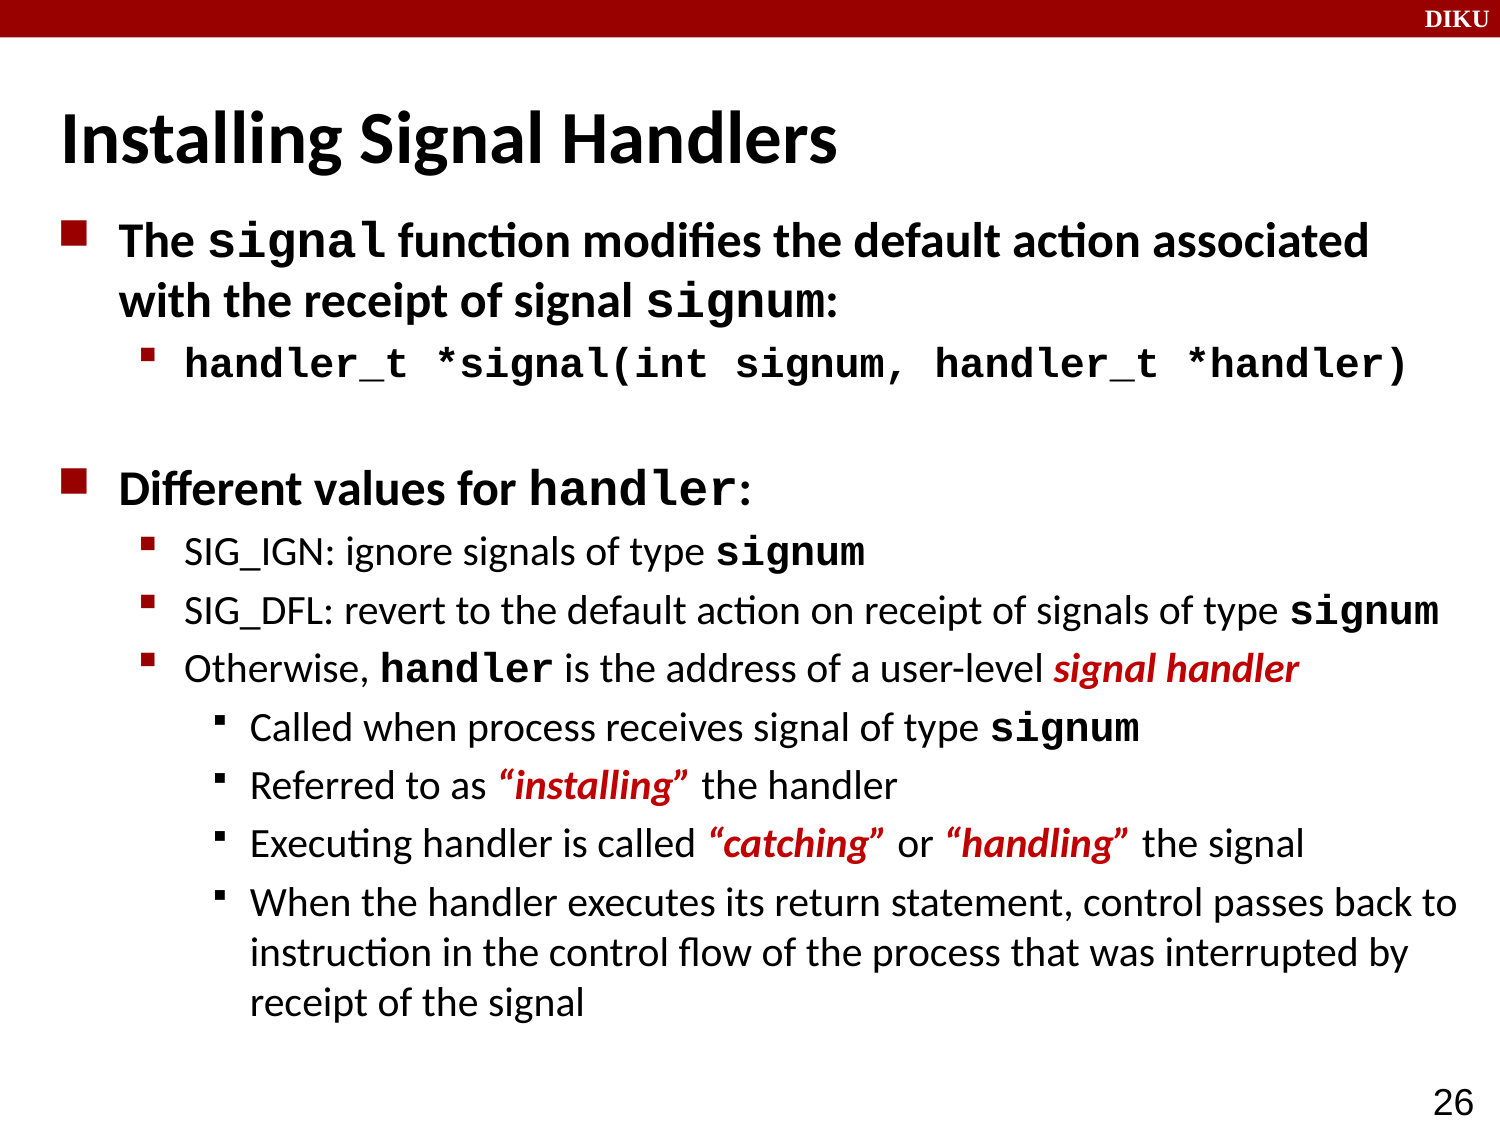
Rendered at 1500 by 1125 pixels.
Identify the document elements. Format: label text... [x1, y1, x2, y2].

text_box Installing Signal Handlers [45, 71, 1292, 197]
text_box The signal function modifies the default action associated with the receipt of signal signum: handler_t *signal(int signum, handler_t *handler) Different values for handler: SIG_IGN: ignore signals of type signum SIG_DFL: revert to the default action on receipt of signals of type signum Otherwise, handler is the address of a user-level signal handler Called when process receives signal of type signum Referred to as “installing” the handler Executing handler is called “catching” or “handling” the signal When the handler executes its return statement, control passes back to instruction in the control flow of the process that was interrupted by receipt of the signal [47, 200, 1475, 1058]
